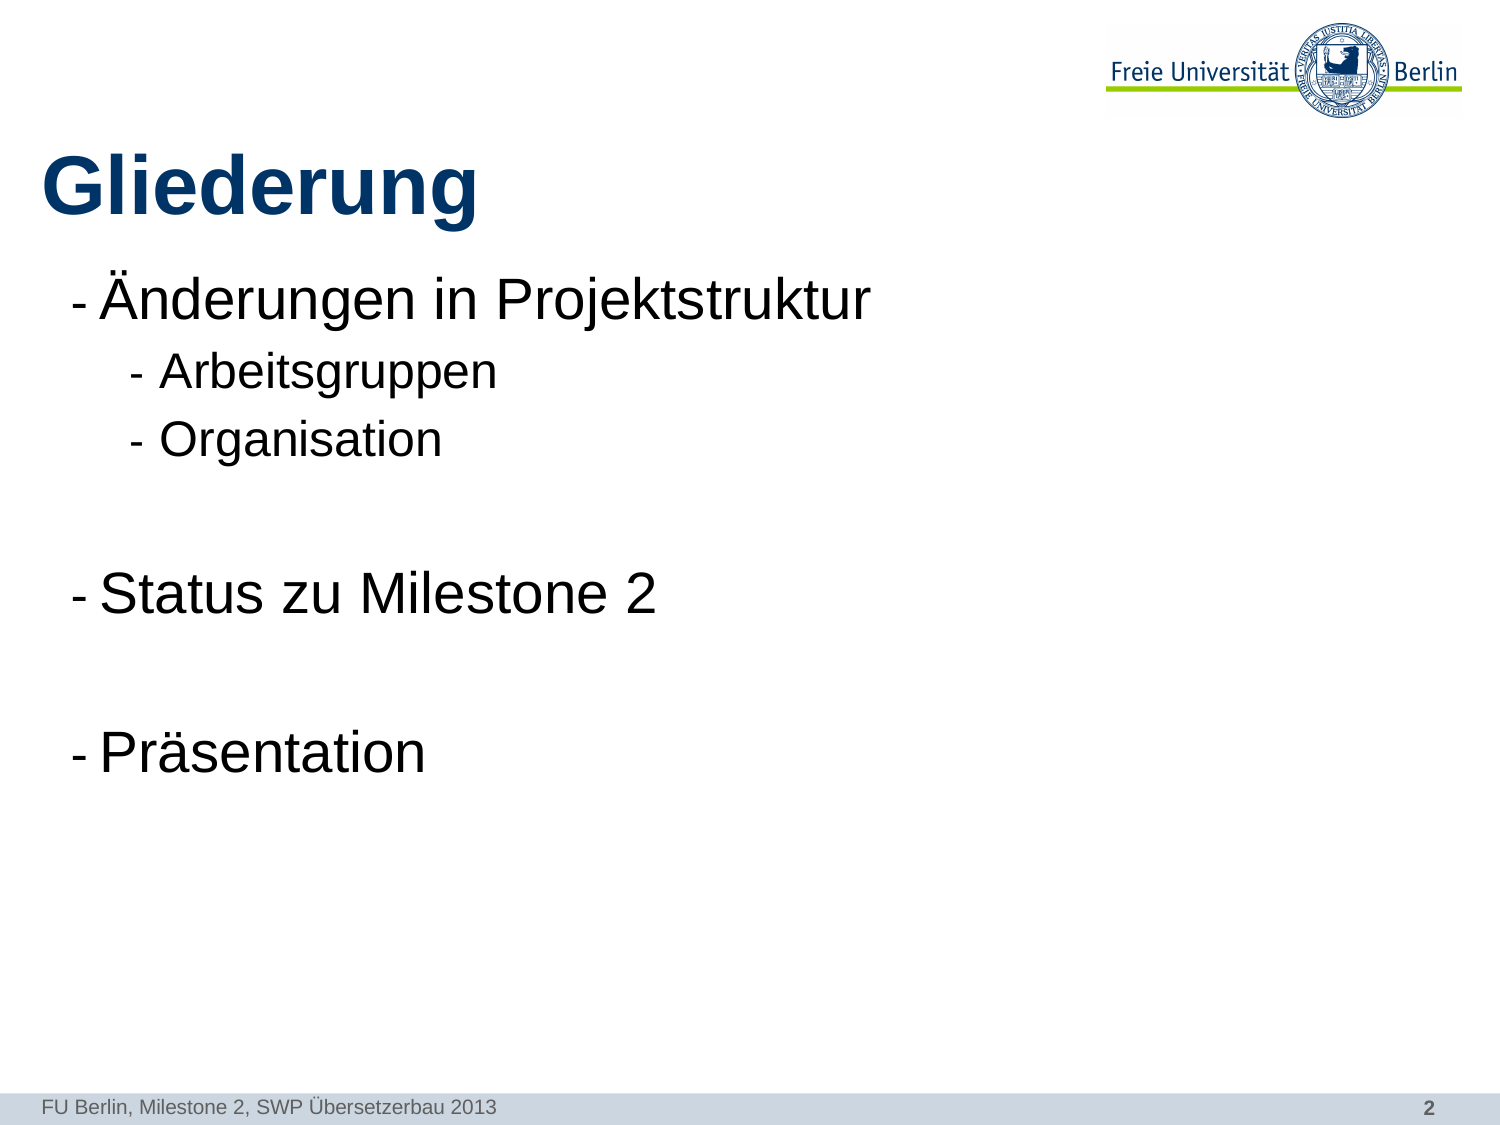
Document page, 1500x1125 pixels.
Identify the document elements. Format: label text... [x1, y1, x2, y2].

title Gliederung [41, 139, 1460, 233]
picture [1106, 23, 1462, 118]
list Änderungen in Projektstruktur Arbeitsgruppen Organisation Status zu Milestone 2 Präsentation [41, 265, 1460, 1064]
